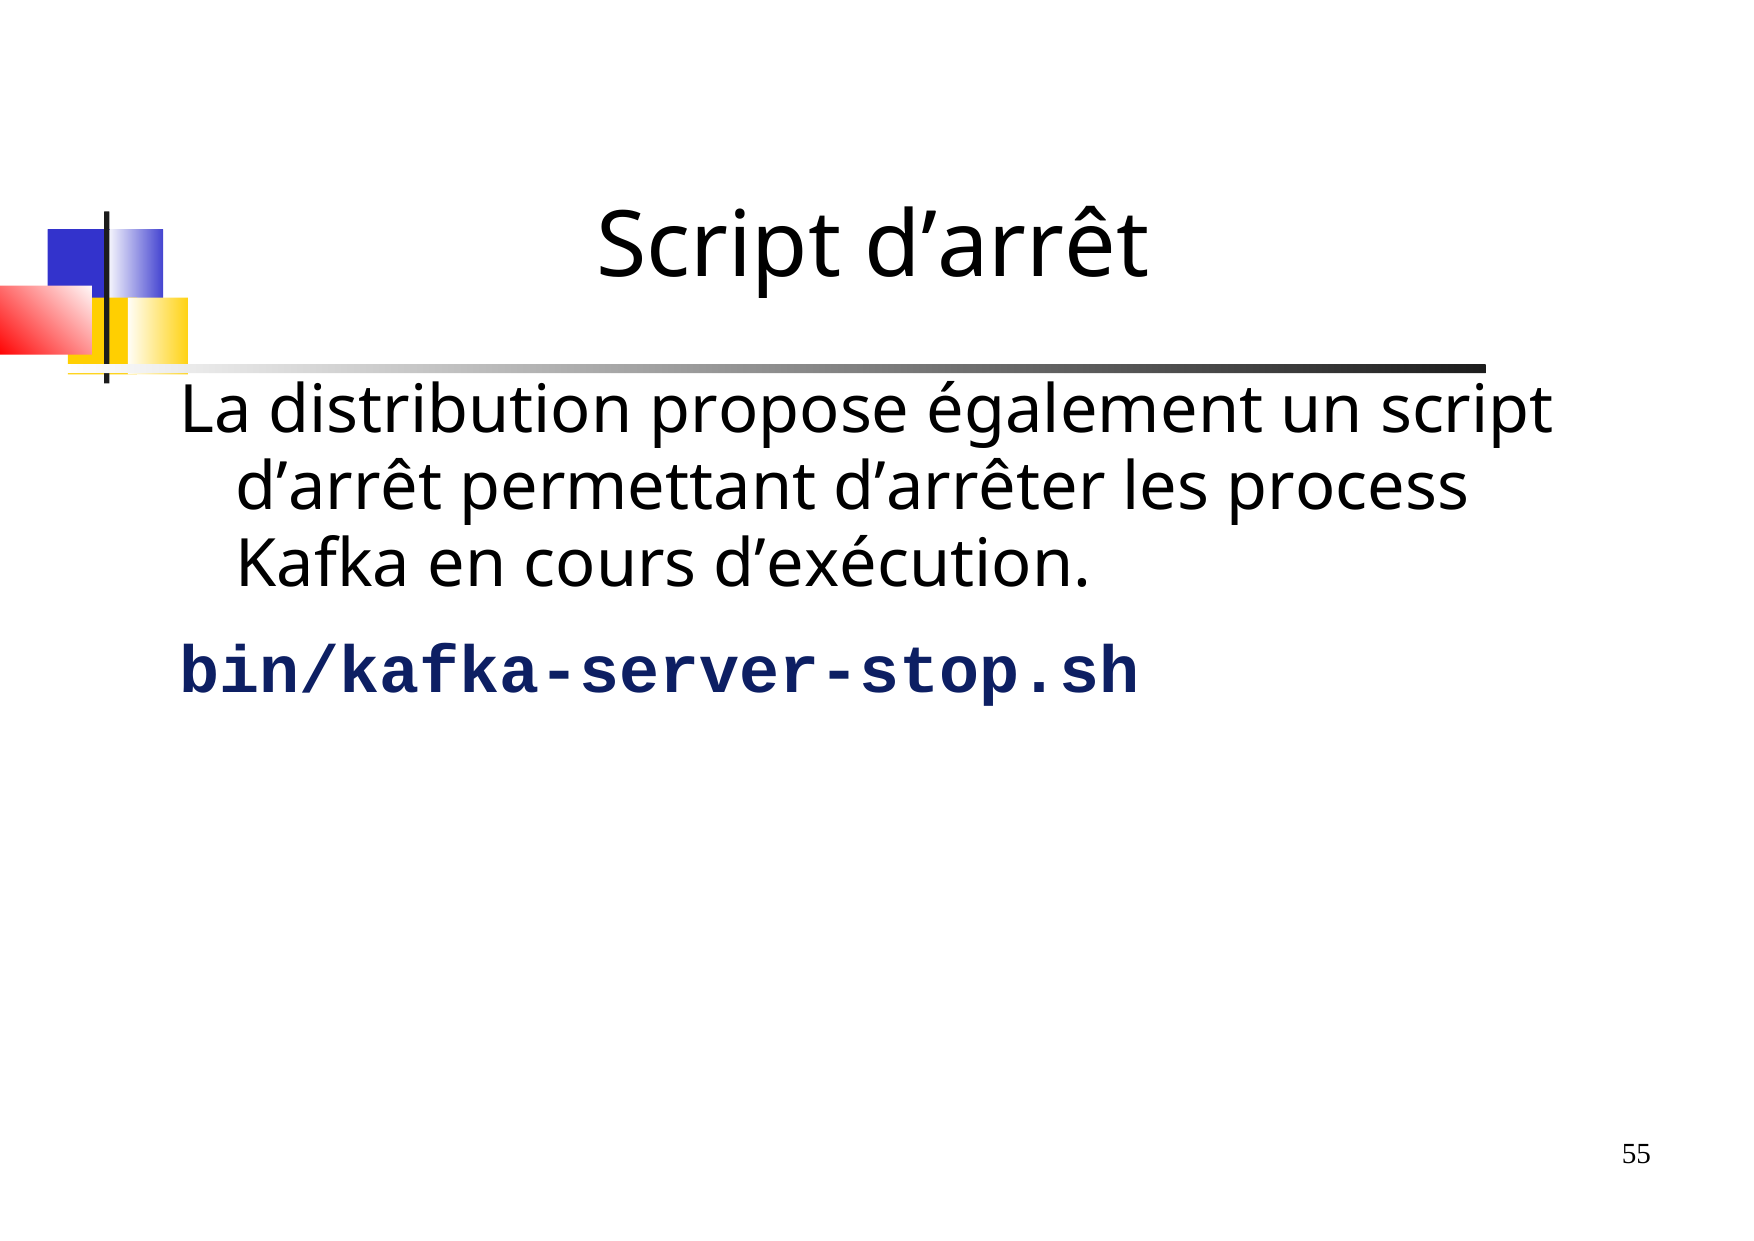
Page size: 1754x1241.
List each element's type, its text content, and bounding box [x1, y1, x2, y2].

list La distribution propose également un script d’arrêt permettant d’arrêter les process Kafka en cours d’exécution. bin/kafka-server-stop.sh [179, 371, 1567, 1091]
title Script d’arrêt [179, 139, 1567, 351]
